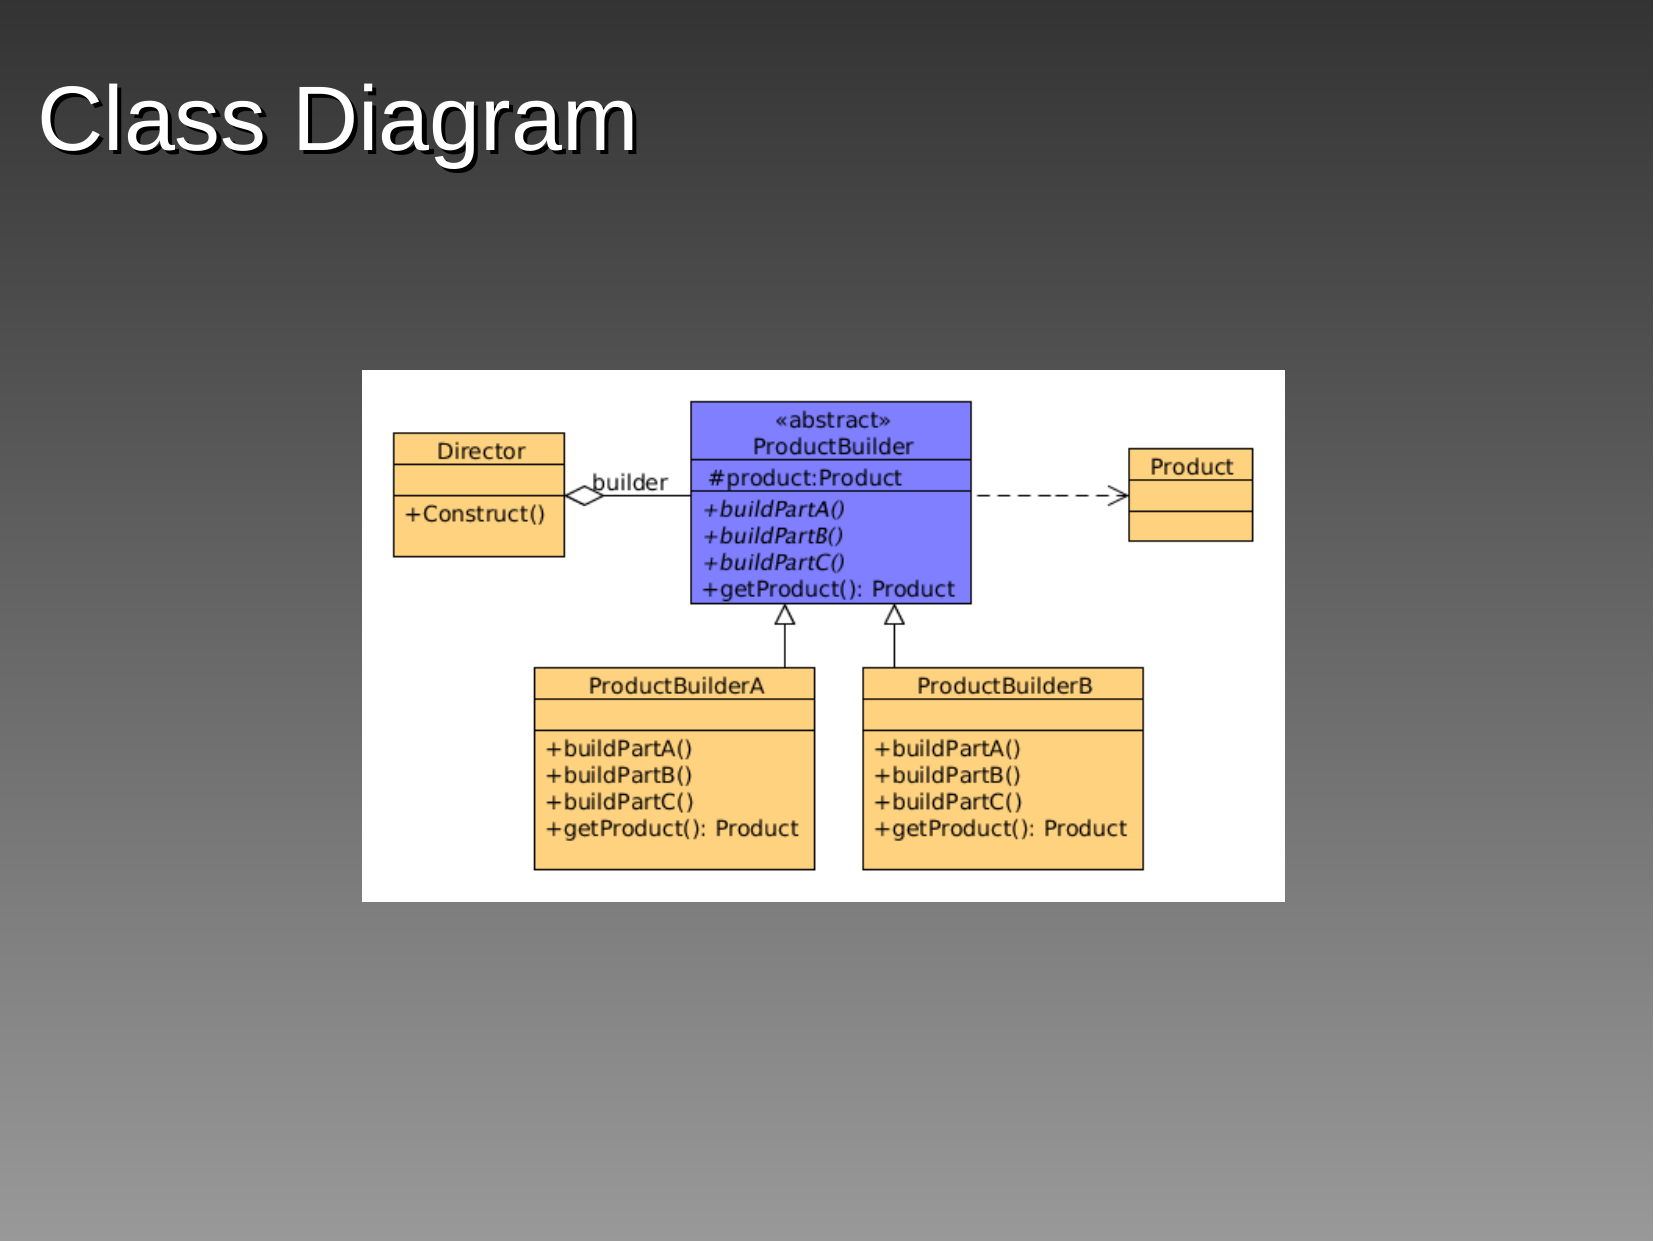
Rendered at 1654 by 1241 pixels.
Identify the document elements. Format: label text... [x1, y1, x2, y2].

picture [362, 370, 1285, 902]
title Class Diagram [37, 49, 1613, 188]
